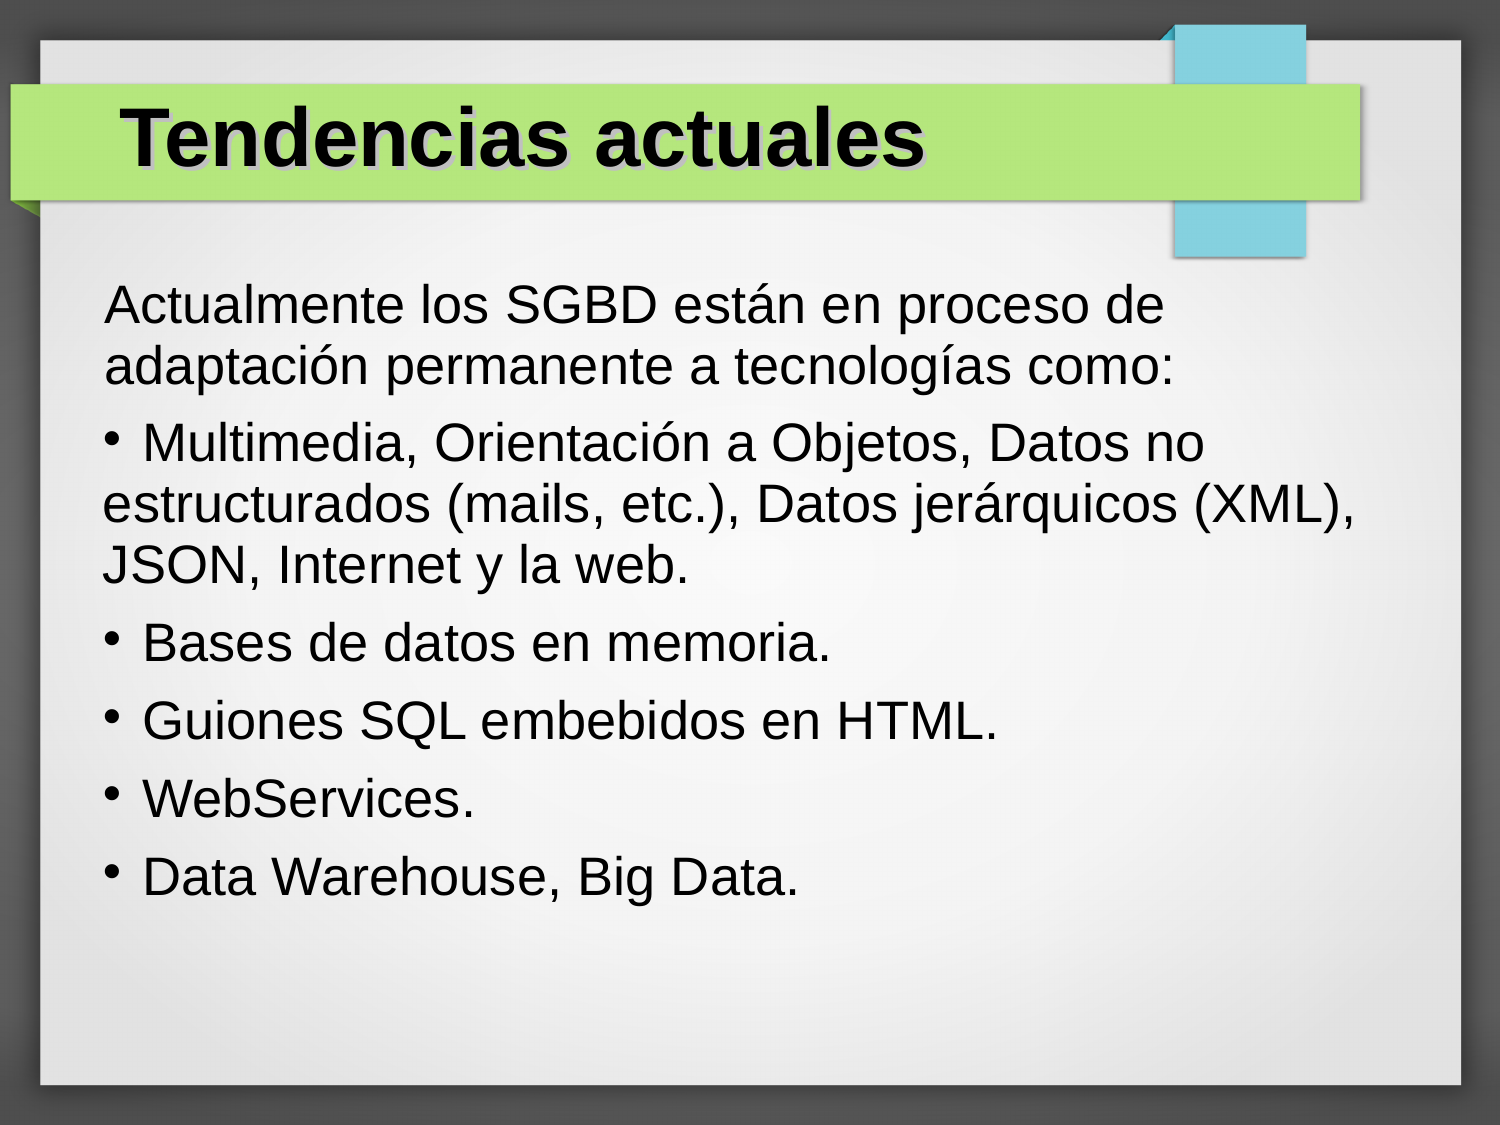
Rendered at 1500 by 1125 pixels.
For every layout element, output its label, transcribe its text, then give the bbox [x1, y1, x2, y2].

list Actualmente los SGBD están en proceso de adaptación permanente a tecnologías como: Multimedia, Orientación a Objetos, Datos no estructurados (mails, etc.), Datos jerárquicos (XML), JSON, Internet y la web. Bases de datos en memoria. Guiones SQL embebidos en HTML. WebServices. Data Warehouse, Big Data. [75, 267, 1426, 921]
title Tendencias actuales [75, 85, 1147, 193]
picture [0, 0, 1500, 1125]
